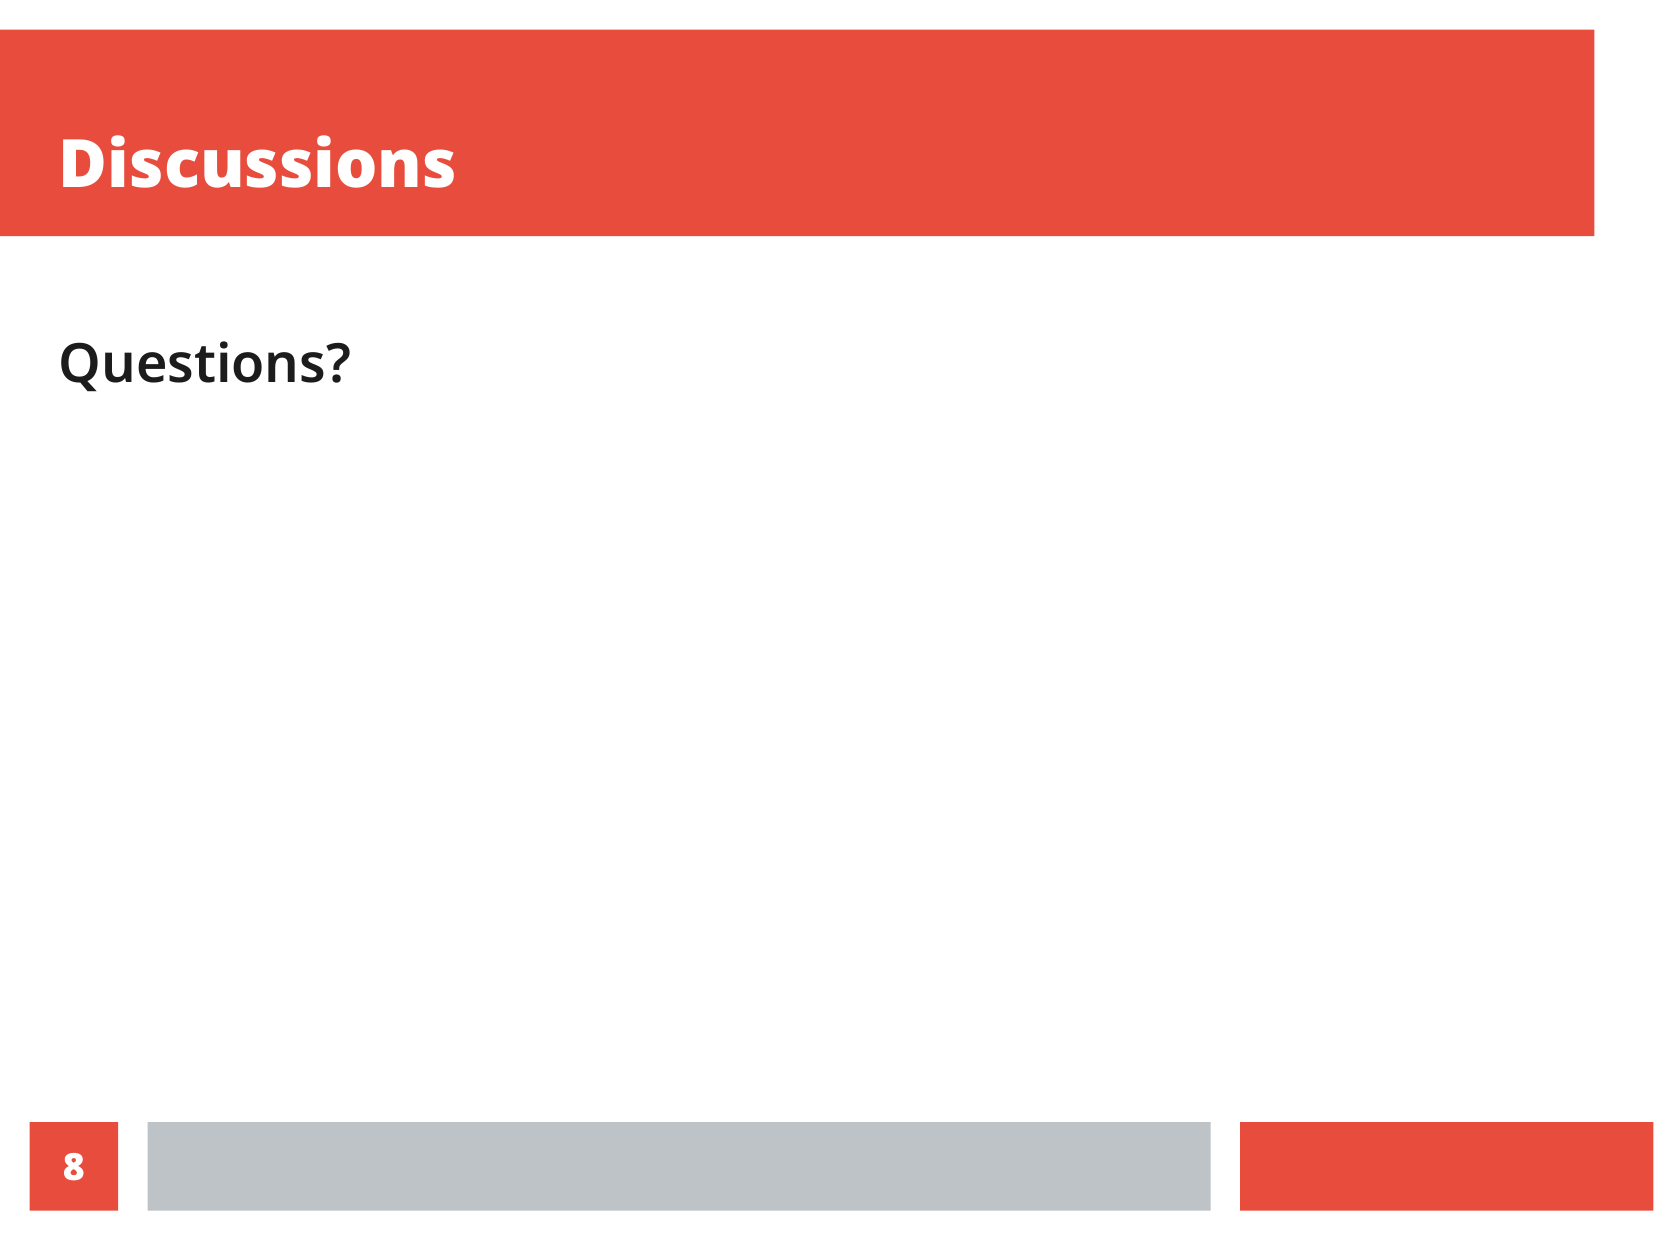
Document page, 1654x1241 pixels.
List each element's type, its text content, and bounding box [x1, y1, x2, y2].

title Discussions [59, 59, 1595, 207]
list Questions? [59, 324, 1565, 1093]
